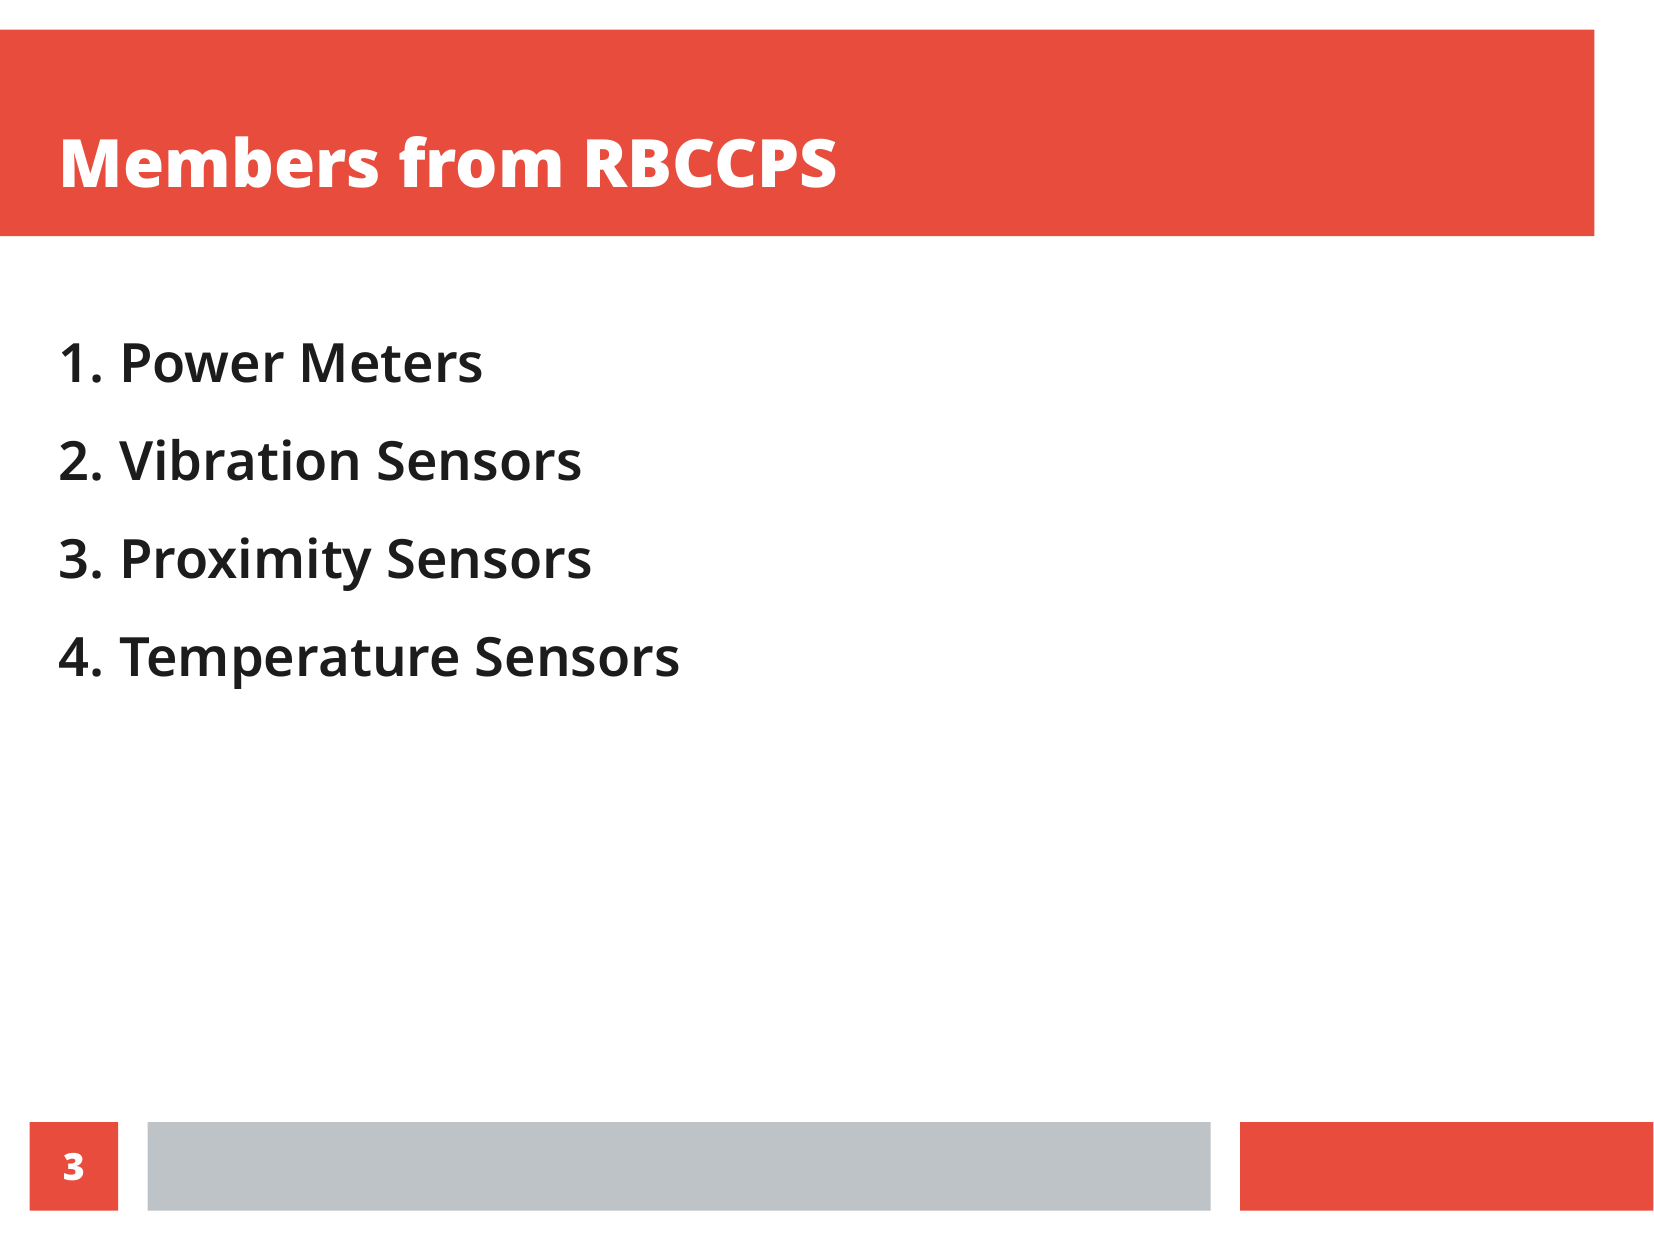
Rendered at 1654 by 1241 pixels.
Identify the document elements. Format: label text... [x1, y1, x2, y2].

list 1. Power Meters 2. Vibration Sensors 3. Proximity Sensors 4. Temperature Sensors [59, 324, 1565, 1093]
title Members from RBCCPS [59, 59, 1595, 207]
